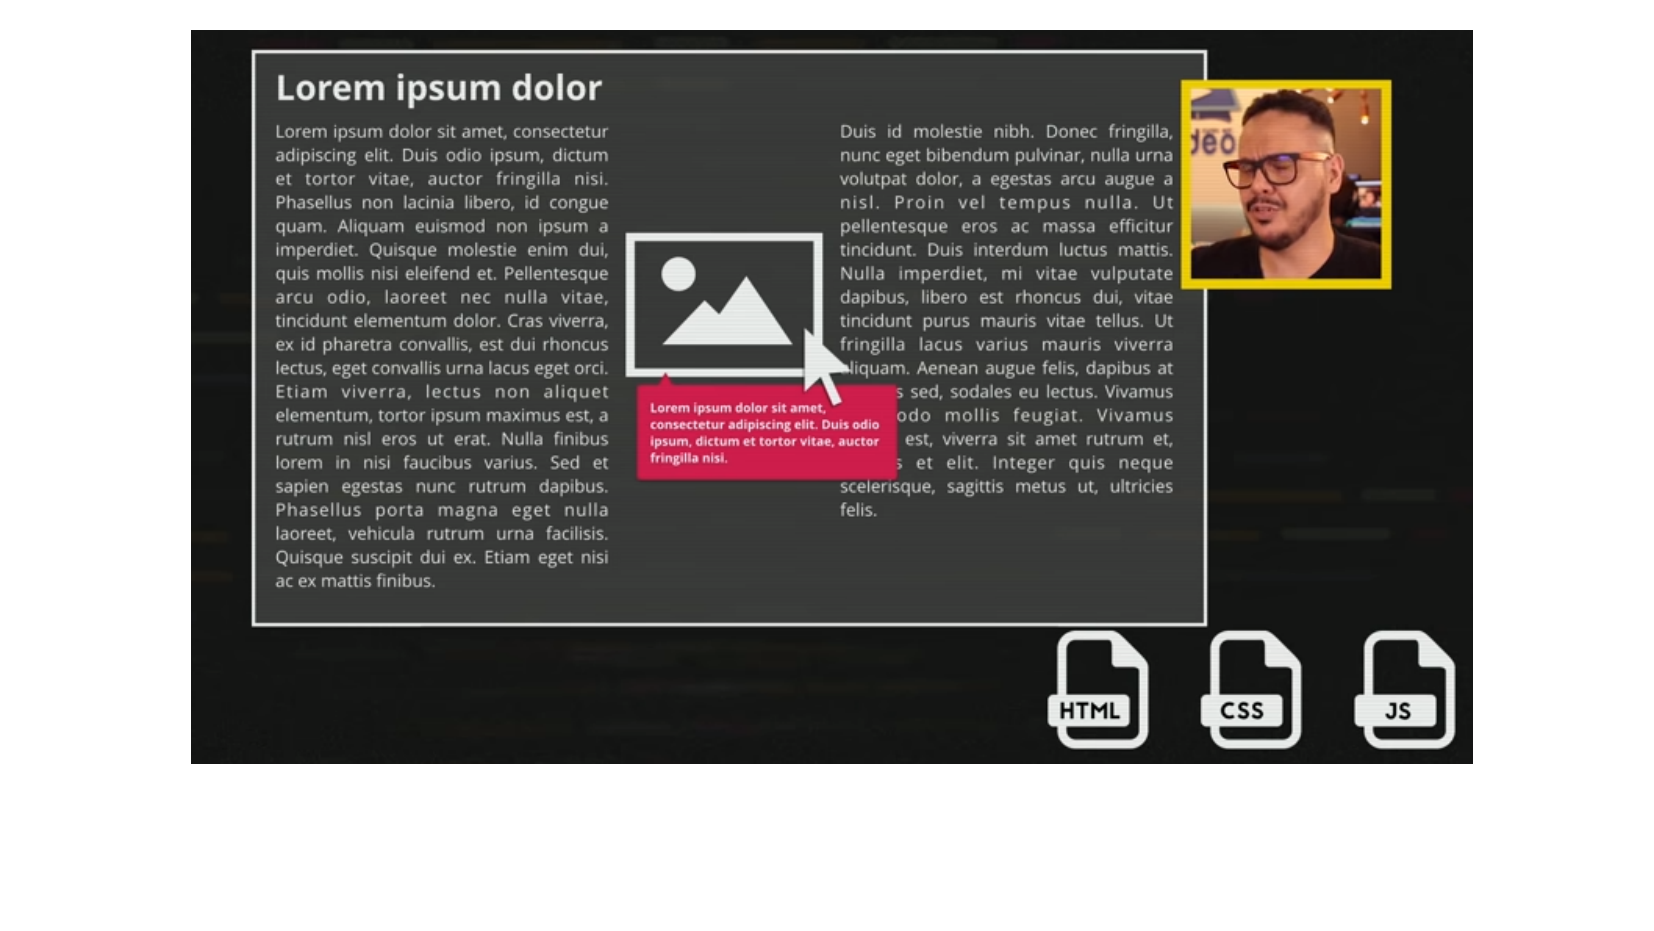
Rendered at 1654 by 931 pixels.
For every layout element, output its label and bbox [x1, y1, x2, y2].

picture [191, 30, 1473, 764]
